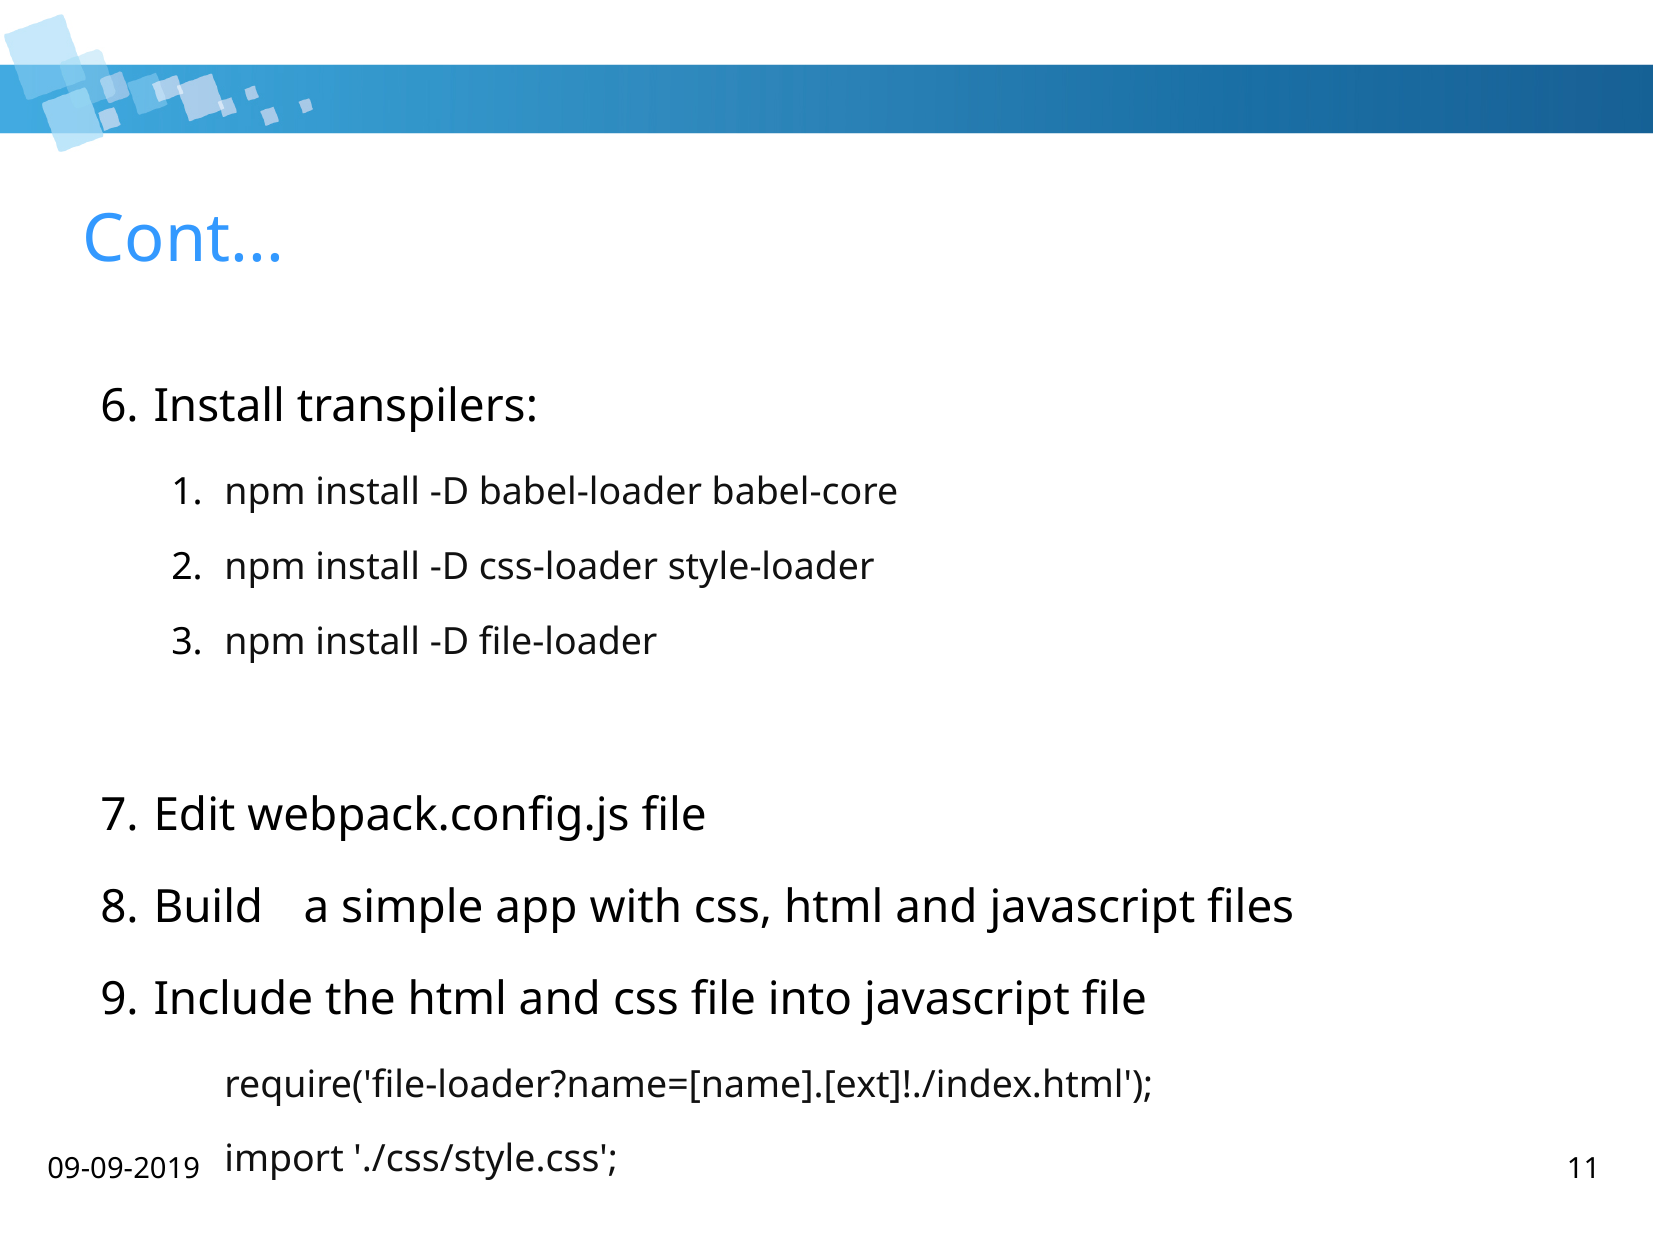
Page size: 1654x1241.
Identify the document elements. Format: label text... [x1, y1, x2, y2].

list Install transpilers: npm install -D babel-loader babel-core npm install -D css-loader style-loader npm install -D file-loader Edit webpack.config.js file Build a simple app with css, html and javascript files Include the html and css file into javascript file require('file-loader?name=[name].[ext]!./index.html'); import './css/style.css'; [82, 372, 1571, 1176]
title Cont... [82, 132, 1571, 340]
picture [0, 0, 1653, 1238]
